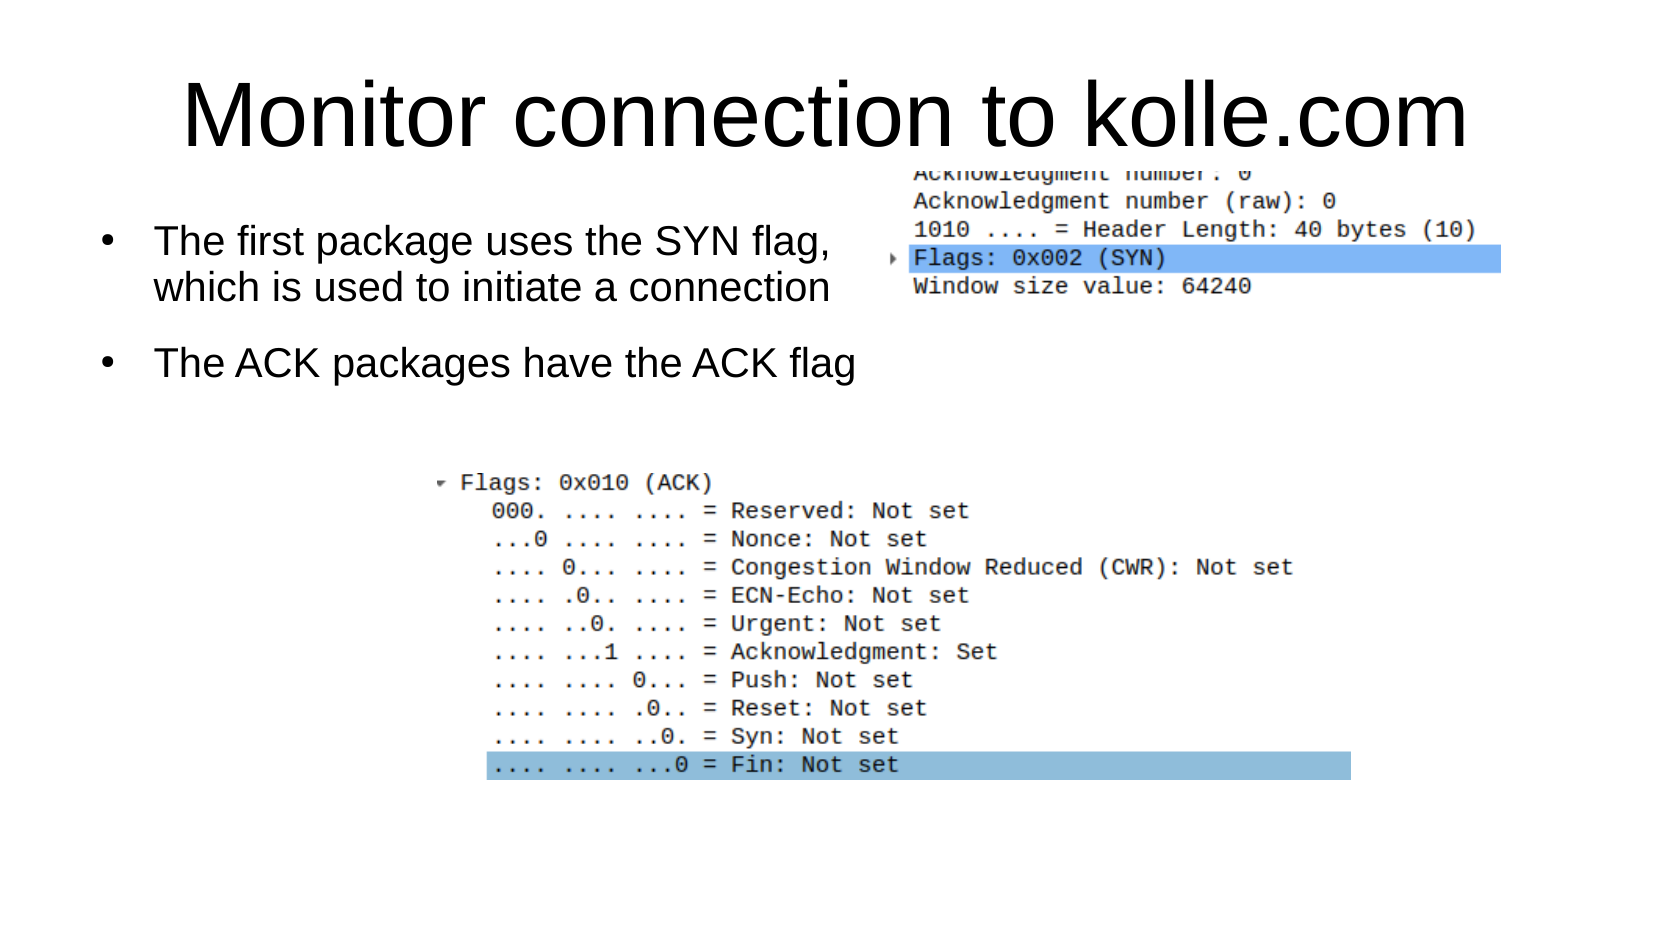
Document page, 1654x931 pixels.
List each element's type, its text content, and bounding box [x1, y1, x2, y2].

title Monitor connection to kolle.com [82, 37, 1571, 193]
picture [437, 473, 1351, 781]
list The first package uses the SYN flag, which is used to initiate a connection The ACK packages have the ACK flag [82, 217, 871, 758]
picture [867, 171, 1501, 301]
